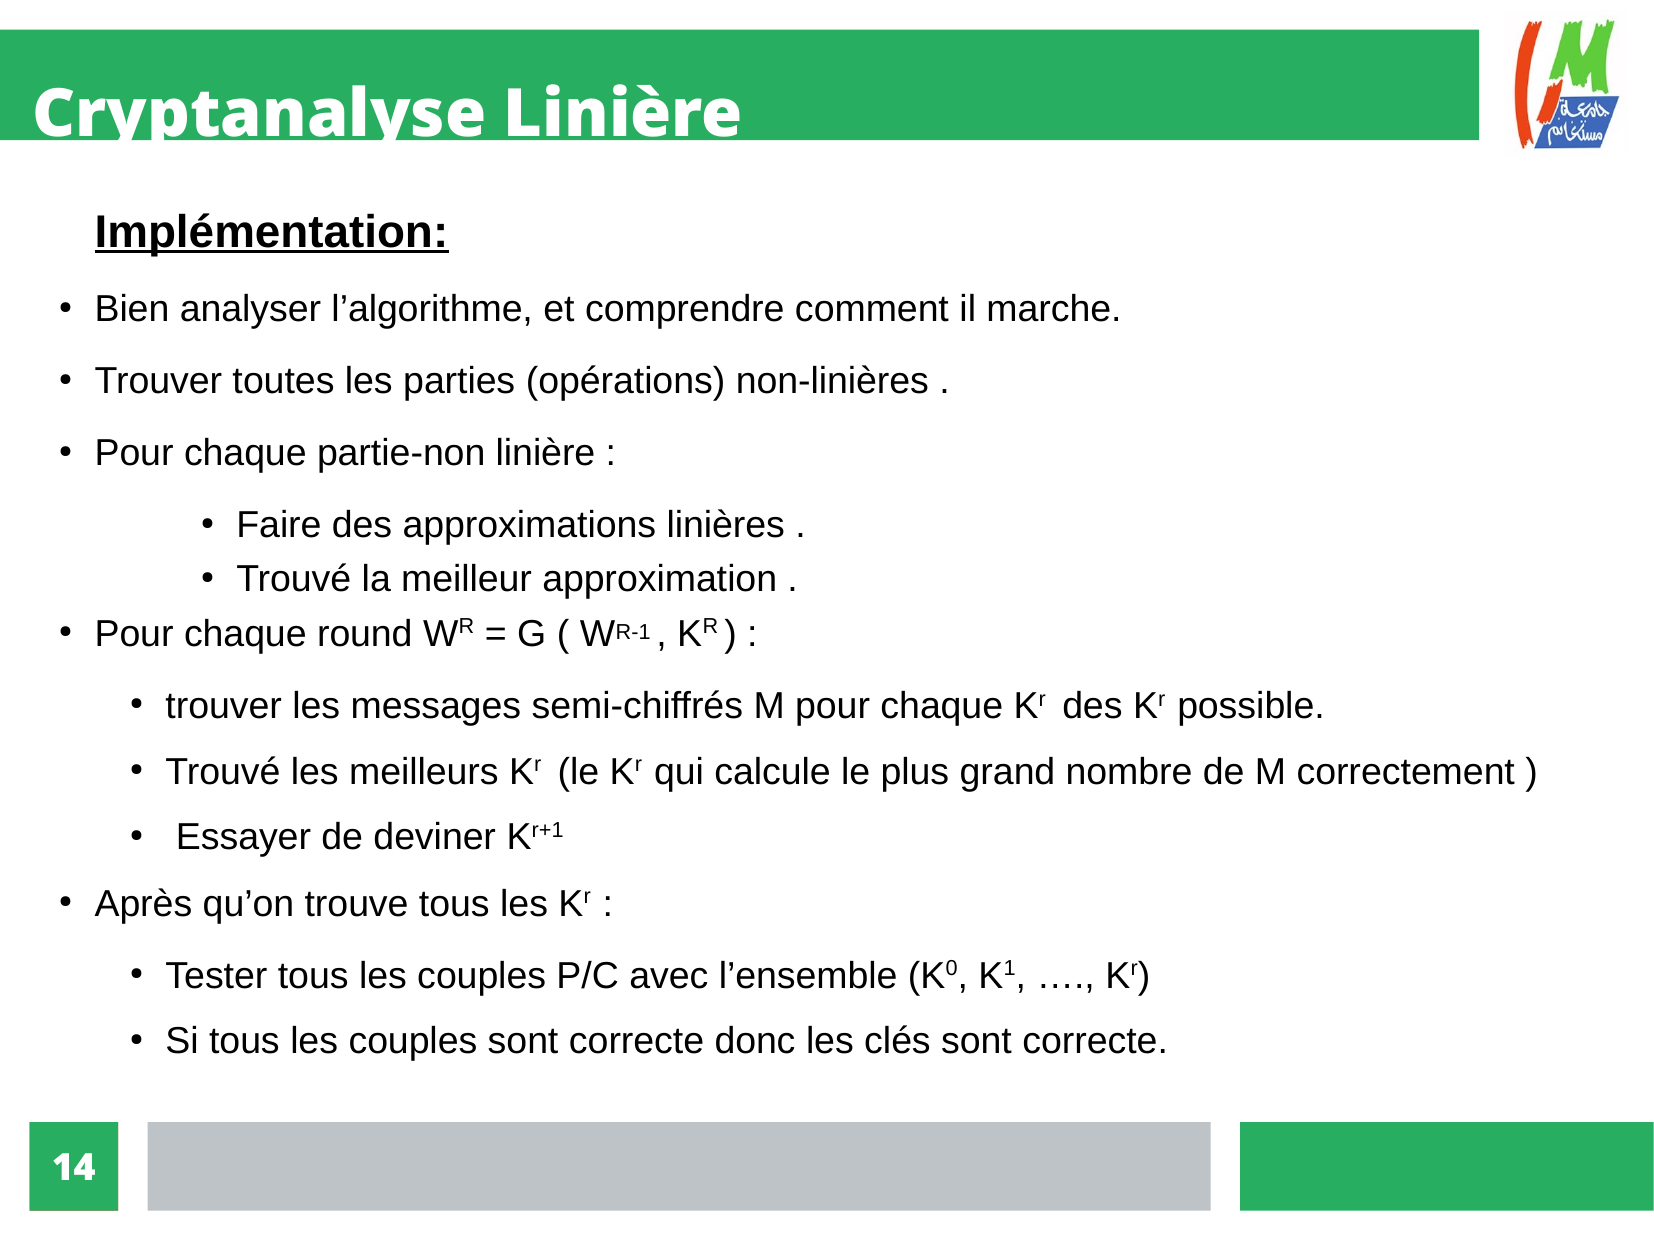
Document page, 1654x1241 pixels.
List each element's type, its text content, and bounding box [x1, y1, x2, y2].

picture [1504, 10, 1627, 156]
list Implémentation: Bien analyser l’algorithme, et comprendre comment il marche. Trouver toutes les parties (opérations) non-linières . Pour chaque partie-non linière : Faire des approximations linières . Trouvé la meilleur approximation . Pour chaque round WR = G ( WR-1 , KR ) : trouver les messages semi-chiffrés M pour chaque Kr des Kr possible. Trouvé les meilleurs Kr (le Kr qui calcule le plus grand nombre de M correctement ) Essayer de deviner Kr+1 Après qu’on trouve tous les Kr : Tester tous les couples P/C avec l’ensemble (K0, K1, …., Kr) Si tous les couples sont correcte donc les clés sont correcte. [59, 198, 1565, 1093]
title Cryptanalyse Linière [32, 16, 1560, 156]
